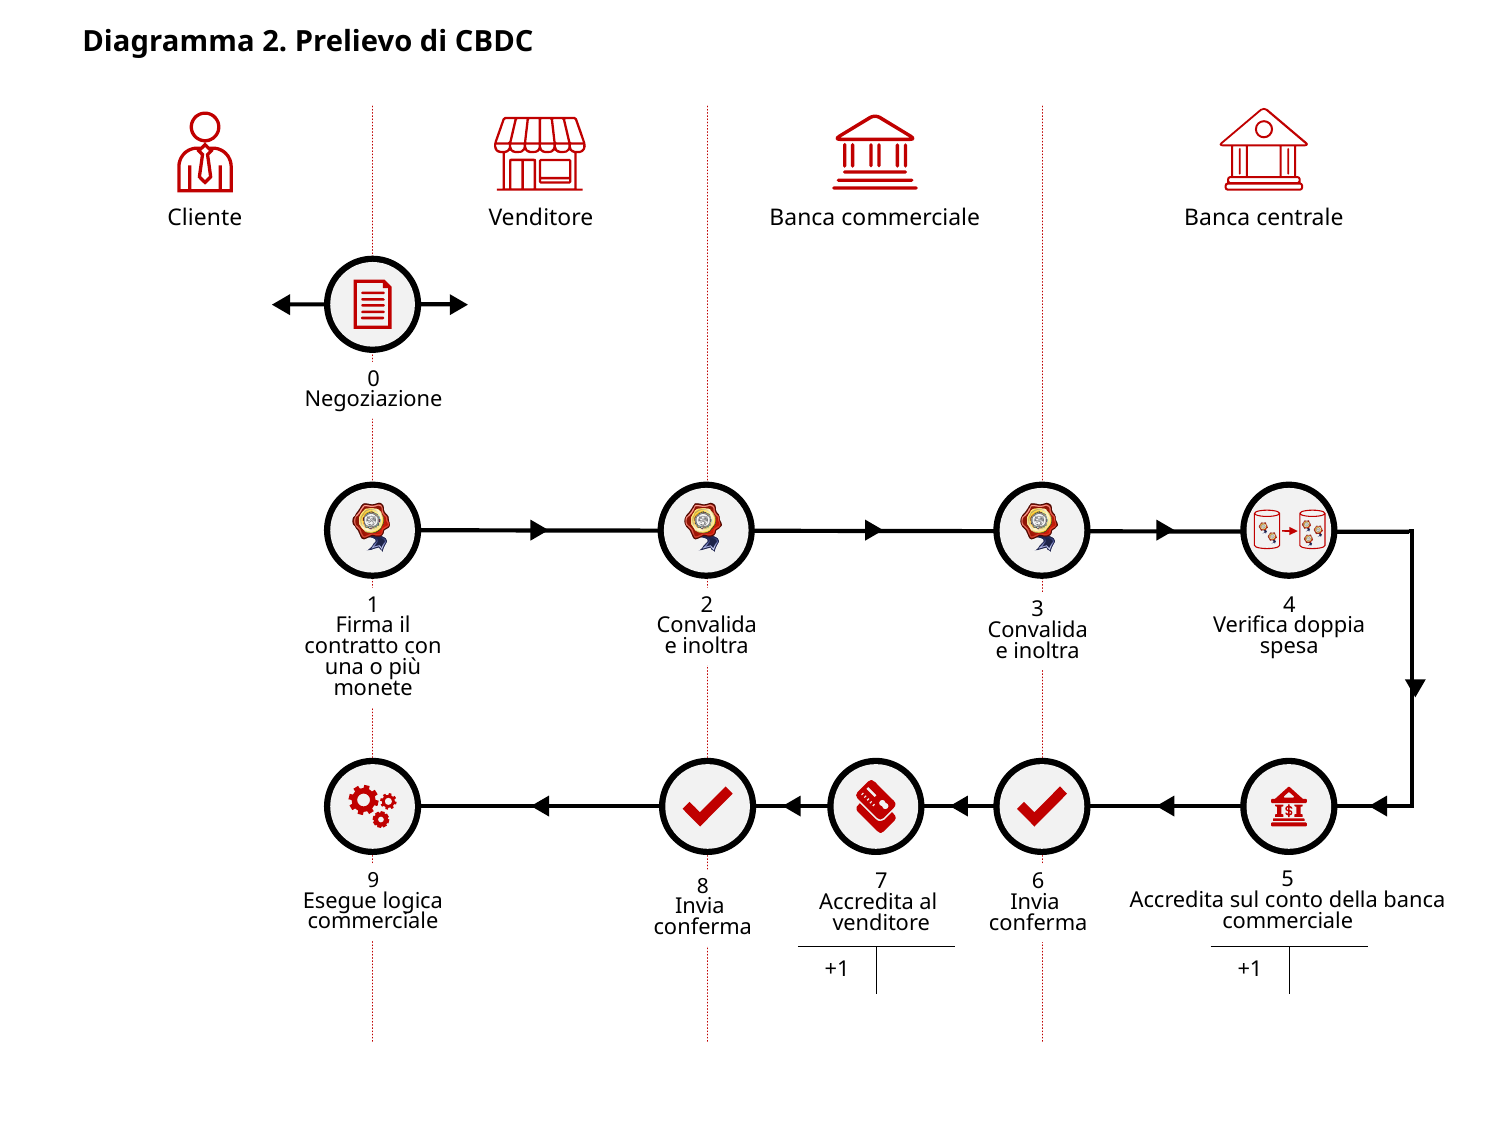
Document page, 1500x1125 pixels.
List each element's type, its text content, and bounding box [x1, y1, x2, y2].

text_box Banca centrale [1118, 200, 1410, 238]
text_box 5 Accredita sul conto della banca commerciale [1113, 862, 1463, 941]
text_box [323, 481, 408, 565]
text_box Diagramma 2. Prelievo di CBDC [67, 18, 1317, 66]
text_box [949, 795, 968, 817]
text_box 0 Negoziazione [273, 361, 474, 419]
picture [1005, 497, 1078, 570]
text_box 3 Convalida e inoltra [940, 592, 1136, 670]
text_box [670, 481, 755, 564]
text_box [869, 143, 873, 168]
picture [1255, 520, 1282, 549]
text_box [1156, 519, 1175, 541]
text_box [1219, 107, 1308, 191]
text_box 4 Verifica doppia spesa [1177, 587, 1402, 666]
text_box [1240, 757, 1338, 856]
text_box [877, 143, 881, 168]
text_box [895, 143, 900, 168]
text_box [836, 178, 914, 182]
text_box [1006, 481, 1091, 563]
text_box +1 [807, 952, 867, 989]
text_box [657, 499, 669, 562]
text_box [177, 111, 233, 193]
text_box 7 Accredita al venditore [787, 864, 975, 942]
text_box [832, 186, 918, 190]
text_box [494, 116, 586, 191]
text_box Cliente [98, 200, 312, 238]
picture [669, 497, 742, 570]
text_box [449, 294, 468, 316]
text_box [323, 255, 422, 353]
text_box [658, 757, 757, 856]
text_box 1 Firma il contratto con una o più monete [275, 587, 471, 708]
text_box [1404, 679, 1426, 698]
text_box [835, 114, 915, 168]
text_box 9 Esegue logica commerciale [268, 863, 478, 941]
text_box [323, 757, 422, 856]
text_box [271, 294, 291, 316]
text_box [782, 795, 801, 817]
text_box [993, 757, 1091, 856]
text_box Banca commerciale [726, 200, 1024, 238]
text_box 8 Invia conferma [607, 869, 798, 947]
text_box [827, 757, 925, 856]
picture [338, 497, 410, 570]
text_box [1240, 481, 1338, 579]
text_box [678, 570, 735, 579]
text_box +1 [1220, 952, 1280, 989]
text_box [993, 498, 1005, 562]
text_box [903, 143, 908, 168]
text_box 6 Invia conferma [975, 864, 1114, 942]
text_box [530, 519, 549, 541]
text_box 2 Convalida e inoltra [609, 587, 805, 666]
text_box [530, 795, 550, 817]
text_box [344, 570, 401, 579]
text_box [865, 519, 884, 541]
text_box [1156, 795, 1175, 817]
picture [1298, 519, 1328, 551]
text_box Venditore [434, 200, 648, 238]
text_box [1014, 570, 1070, 579]
text_box [842, 170, 908, 174]
text_box [410, 499, 422, 562]
text_box [1369, 795, 1388, 817]
